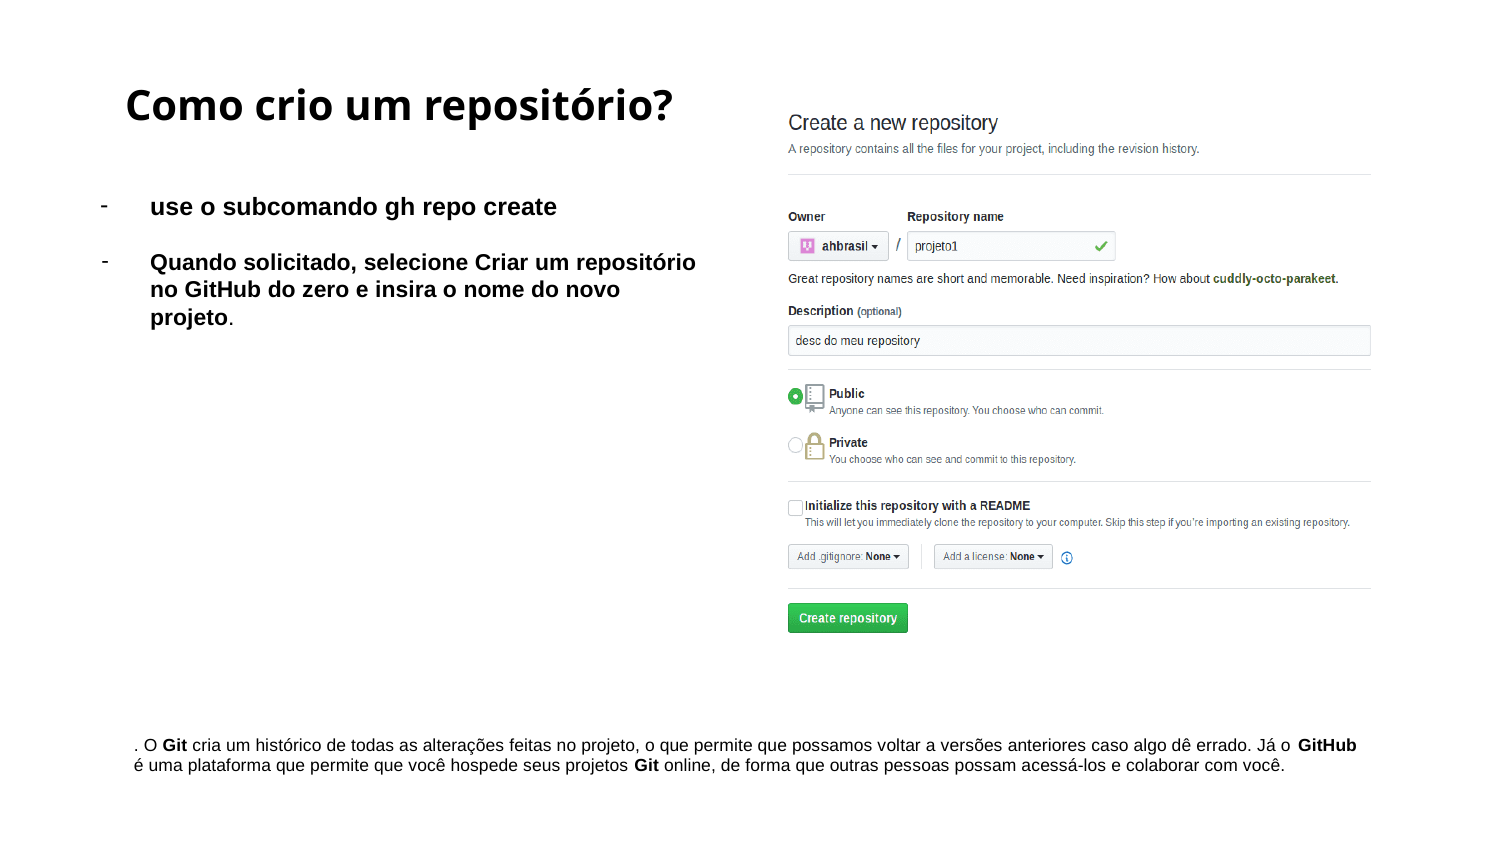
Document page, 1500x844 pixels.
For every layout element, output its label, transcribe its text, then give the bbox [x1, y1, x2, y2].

list . O Git cria um histórico de todas as alterações feitas no projeto, o que permite que possamos voltar a versões anteriores caso algo dê errado. Já o GitHub é uma plataforma que permite que você hospede seus projetos Git online, de forma que outras pessoas possam acessá-los e colaborar com você. [118, 717, 1382, 793]
text_box use o subcomando gh repo create Quando solicitado, selecione Criar um repositório no GitHub do zero e insira o nome do novo projeto. [60, 174, 727, 345]
picture [747, 87, 1415, 650]
text_box Como crio um repositório? [109, 63, 777, 144]
